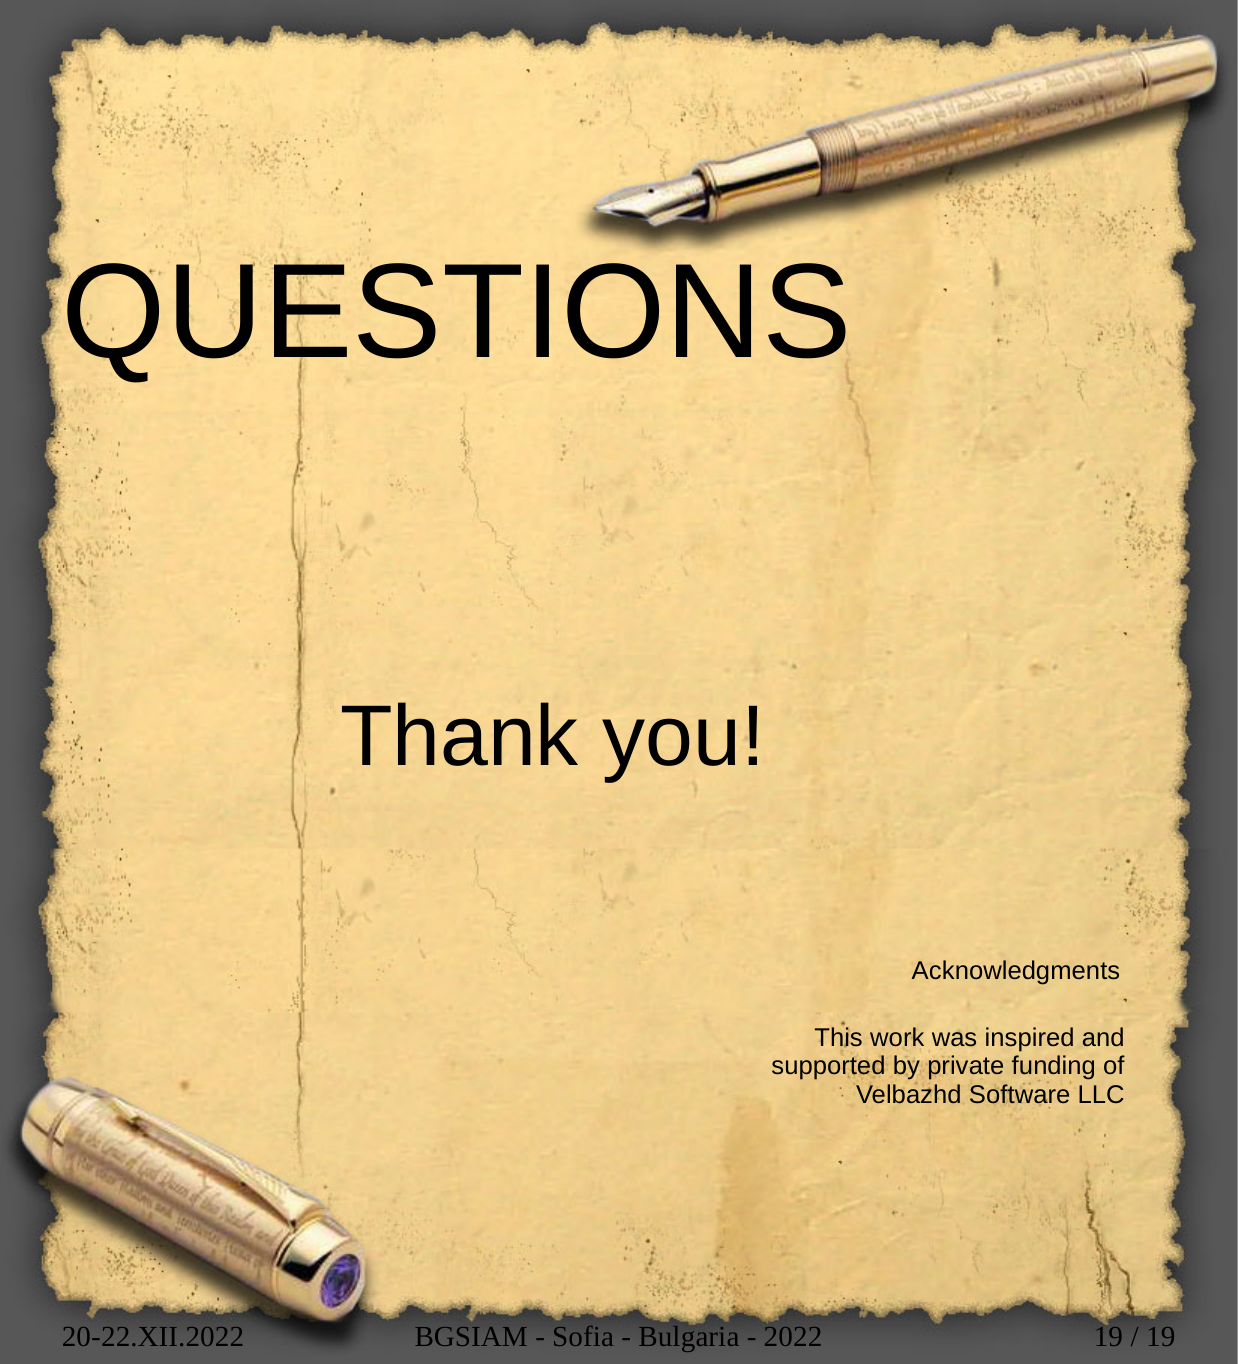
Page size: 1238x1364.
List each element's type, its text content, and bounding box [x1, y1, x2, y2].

title Questions [61, 236, 1176, 387]
list Thank you! Acknowledgments This work was inspired and supported by private funding of Velbazhd Software LLC [61, 420, 1176, 1110]
picture [0, 0, 1238, 1364]
